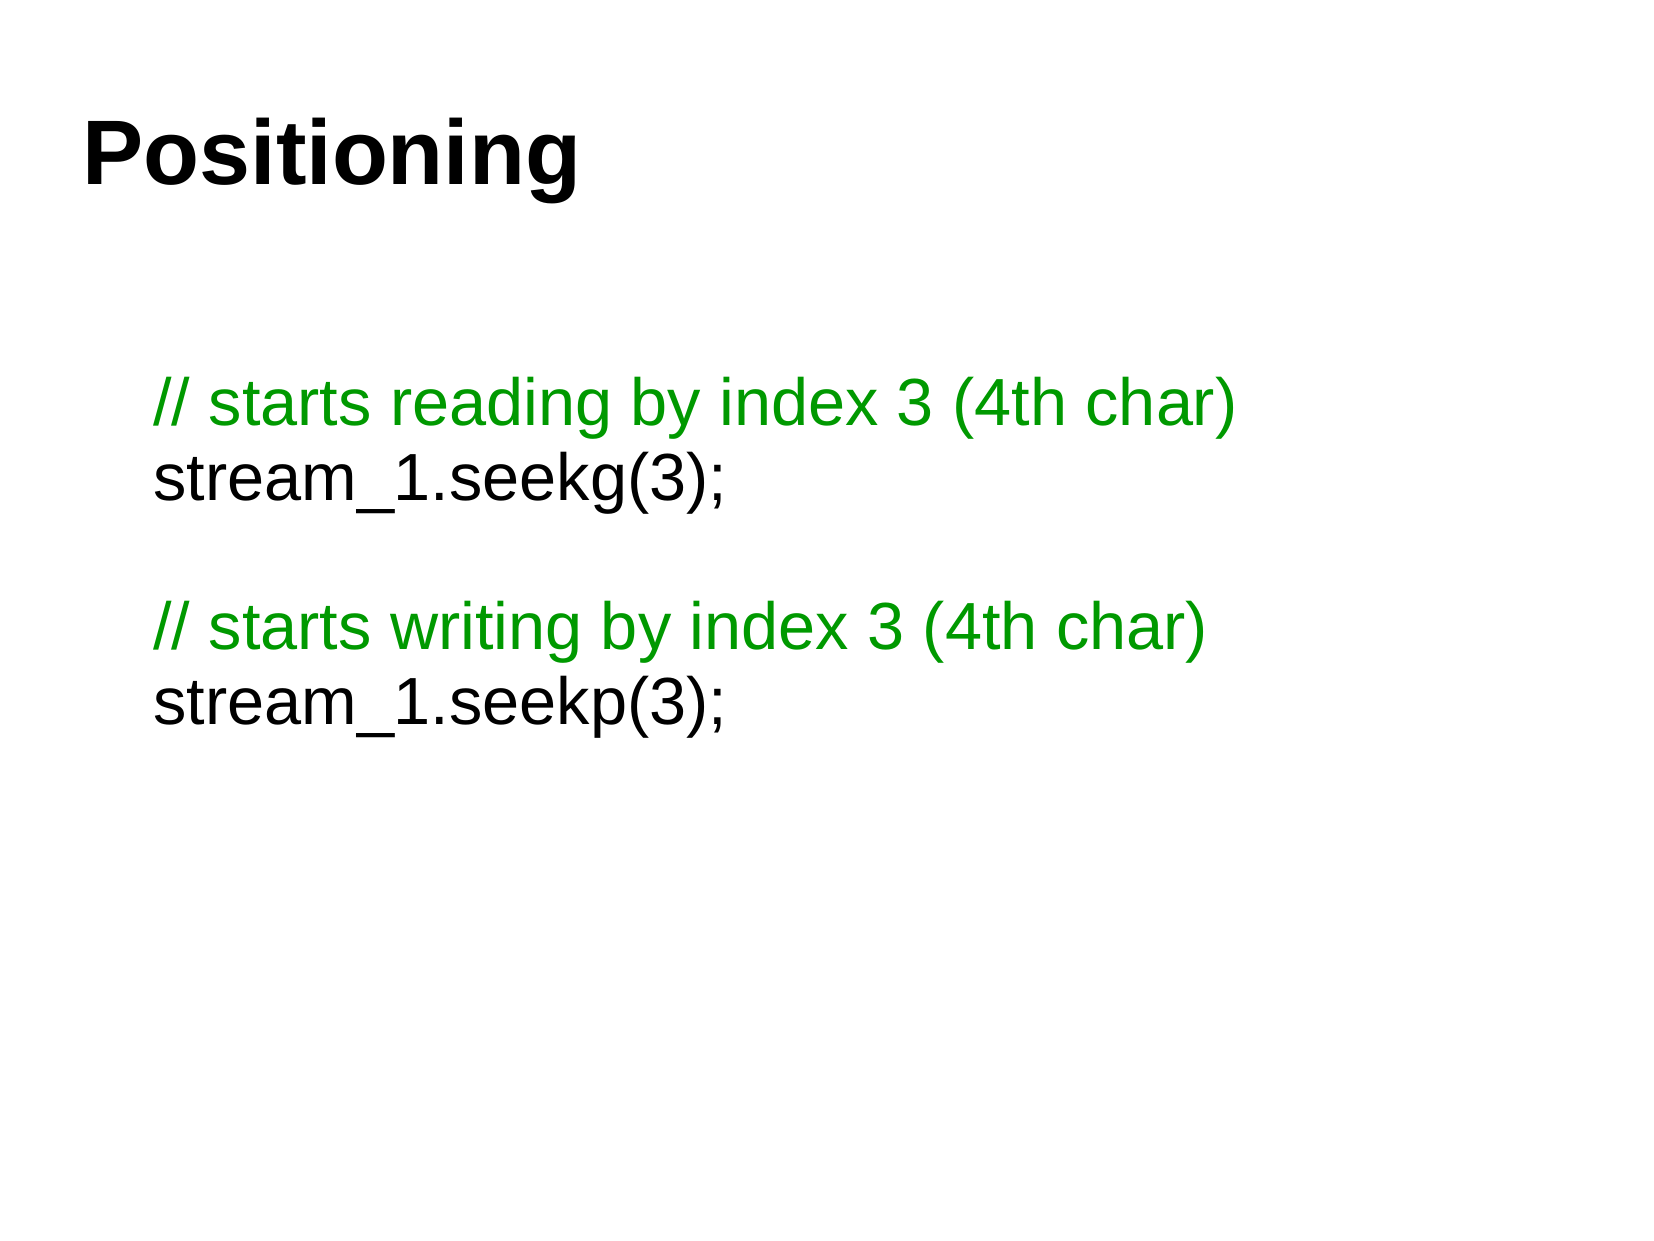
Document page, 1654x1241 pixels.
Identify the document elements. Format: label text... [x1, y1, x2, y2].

list // starts reading by index 3 (4th char) stream_1.seekg(3); // starts writing by index 3 (4th char) stream_1.seekp(3); [82, 290, 1571, 1010]
title Positioning [82, 49, 1571, 257]
